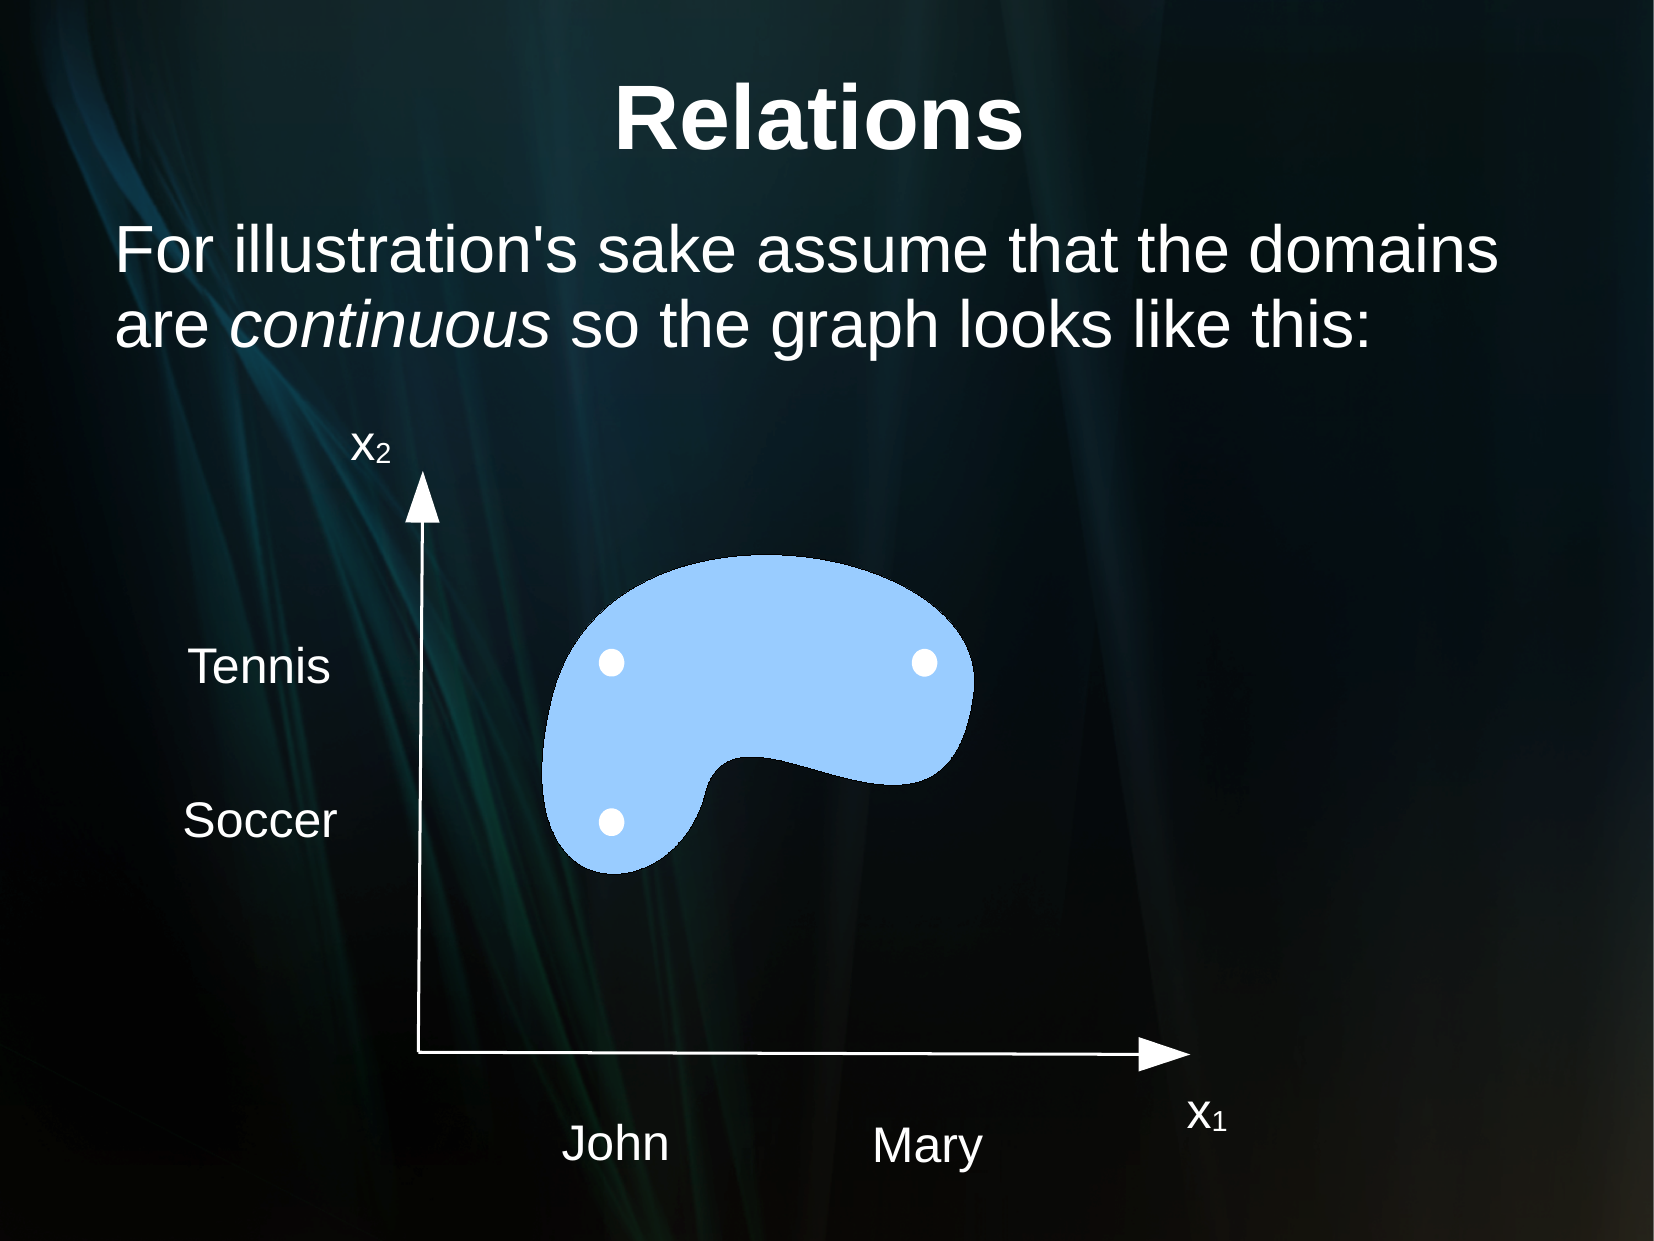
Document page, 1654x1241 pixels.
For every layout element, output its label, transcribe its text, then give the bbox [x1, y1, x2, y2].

text_box [541, 554, 975, 875]
text_box x1 [1171, 1075, 1342, 1163]
title Relations [75, 34, 1564, 202]
text_box x2 [335, 407, 437, 499]
text_box John [546, 1107, 690, 1178]
text_box For illustration's sake assume that the domains are continuous so the graph looks like this: [114, 211, 1591, 362]
text_box Mary [857, 1109, 1000, 1181]
text_box Tennis [172, 630, 359, 702]
text_box Soccer [167, 784, 368, 863]
picture [0, 0, 1654, 1241]
